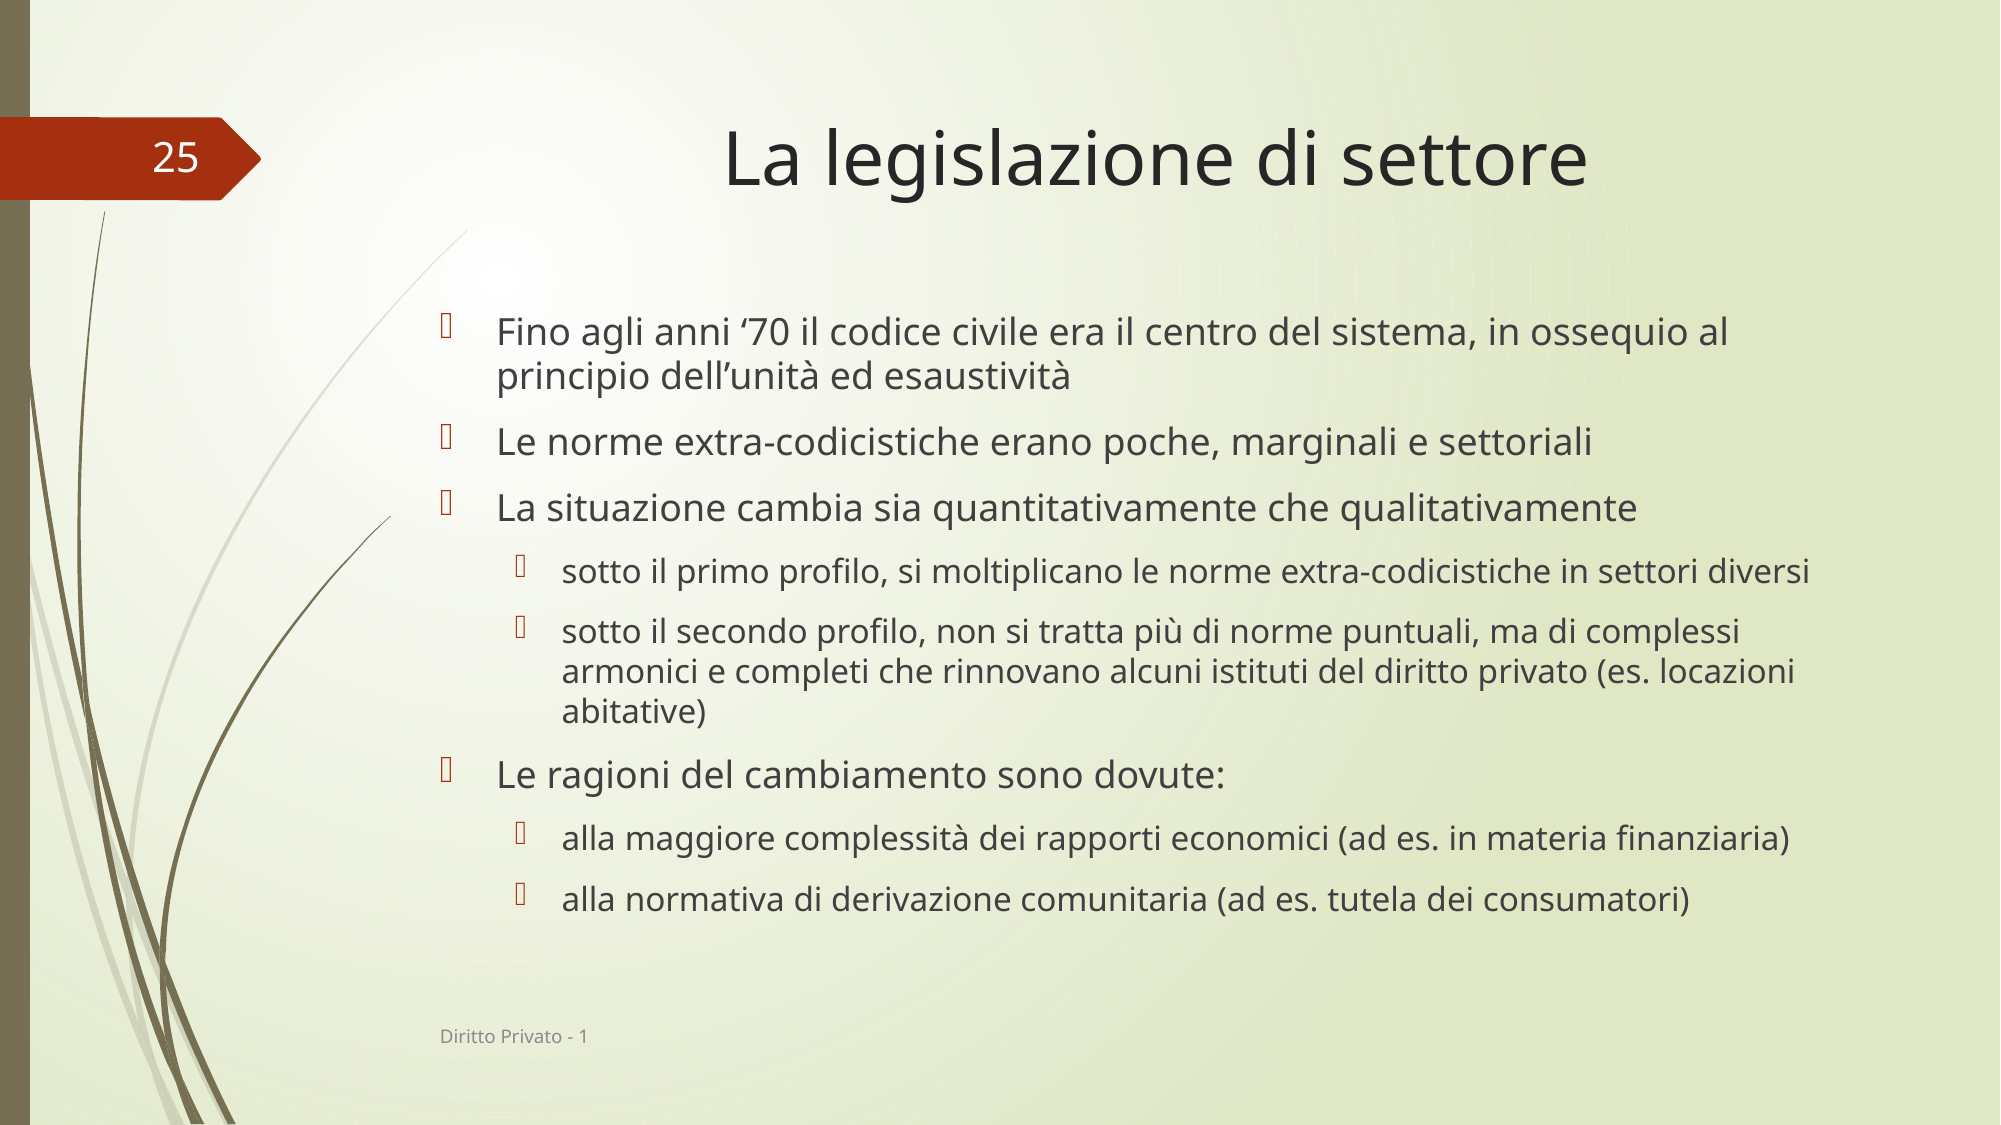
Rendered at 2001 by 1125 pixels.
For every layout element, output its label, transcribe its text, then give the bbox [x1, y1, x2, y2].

title La legislazione di settore [425, 102, 1888, 299]
slide_number <numero> [87, 129, 216, 190]
footer Diritto Privato - 1 [424, 1006, 1675, 1067]
list Fino agli anni ‘70 il codice civile era il centro del sistema, in ossequio al principio dell’unità ed esaustività Le norme extra-codicistiche erano poche, marginali e settoriali La situazione cambia sia quantitativamente che qualitativamente sotto il primo profilo, si moltiplicano le norme extra-codicistiche in settori diversi sotto il secondo profilo, non si tratta più di norme puntuali, ma di complessi armonici e completi che rinnovano alcuni istituti del diritto privato (es. locazioni abitative) Le ragioni del cambiamento sono dovute: alla maggiore complessità dei rapporti economici (ad es. in materia finanziaria) alla normativa di derivazione comunitaria (ad es. tutela dei consumatori) [424, 299, 1888, 970]
